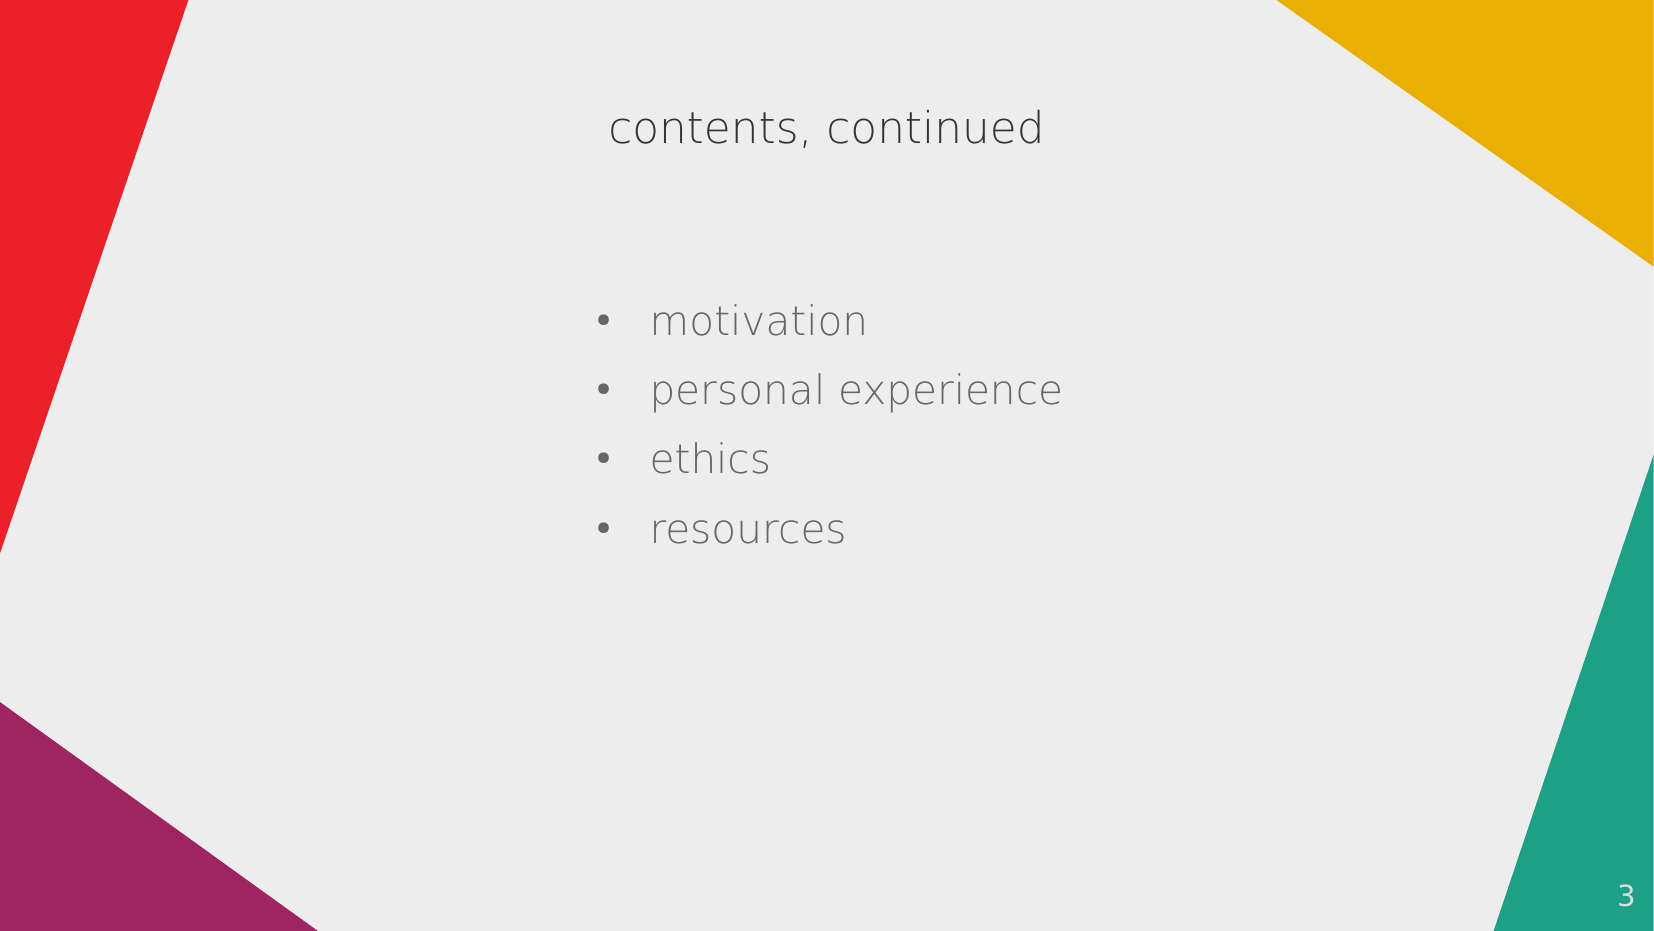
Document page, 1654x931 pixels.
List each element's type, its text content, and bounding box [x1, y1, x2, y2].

list motivation personal experience ethics resources [578, 297, 1114, 638]
title contents, continued [114, 54, 1539, 203]
